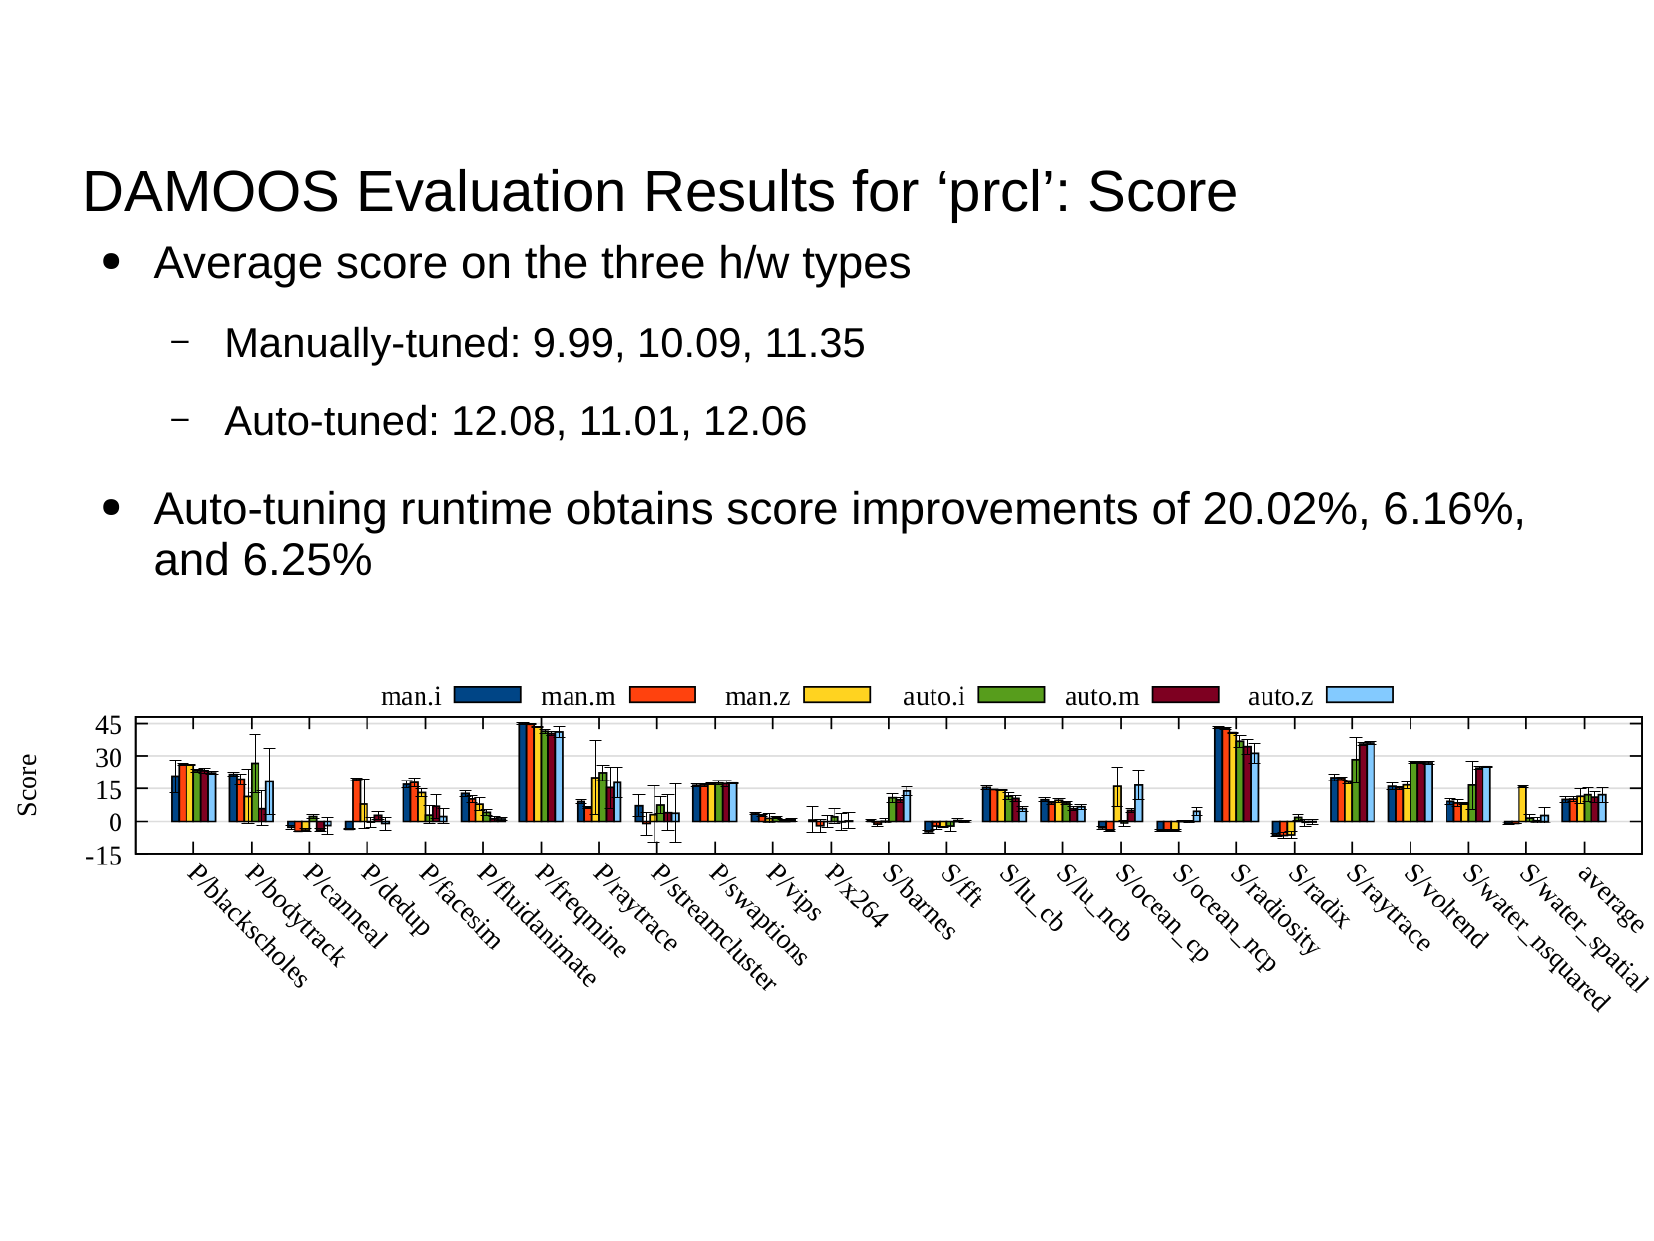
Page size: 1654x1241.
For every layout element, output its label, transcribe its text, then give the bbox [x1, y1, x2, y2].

picture [0, 679, 82, 1033]
list Average score on the three h/w types Manually-tuned: 9.99, 10.09, 11.35 Auto-tuned: 12.08, 11.01, 12.06 Auto-tuning runtime obtains score improvements of 20.02%, 6.16%, and 6.25% [82, 236, 1571, 1111]
title DAMOOS Evaluation Results for ‘prcl’: Score [82, 93, 1571, 224]
picture [1571, 679, 1654, 1033]
